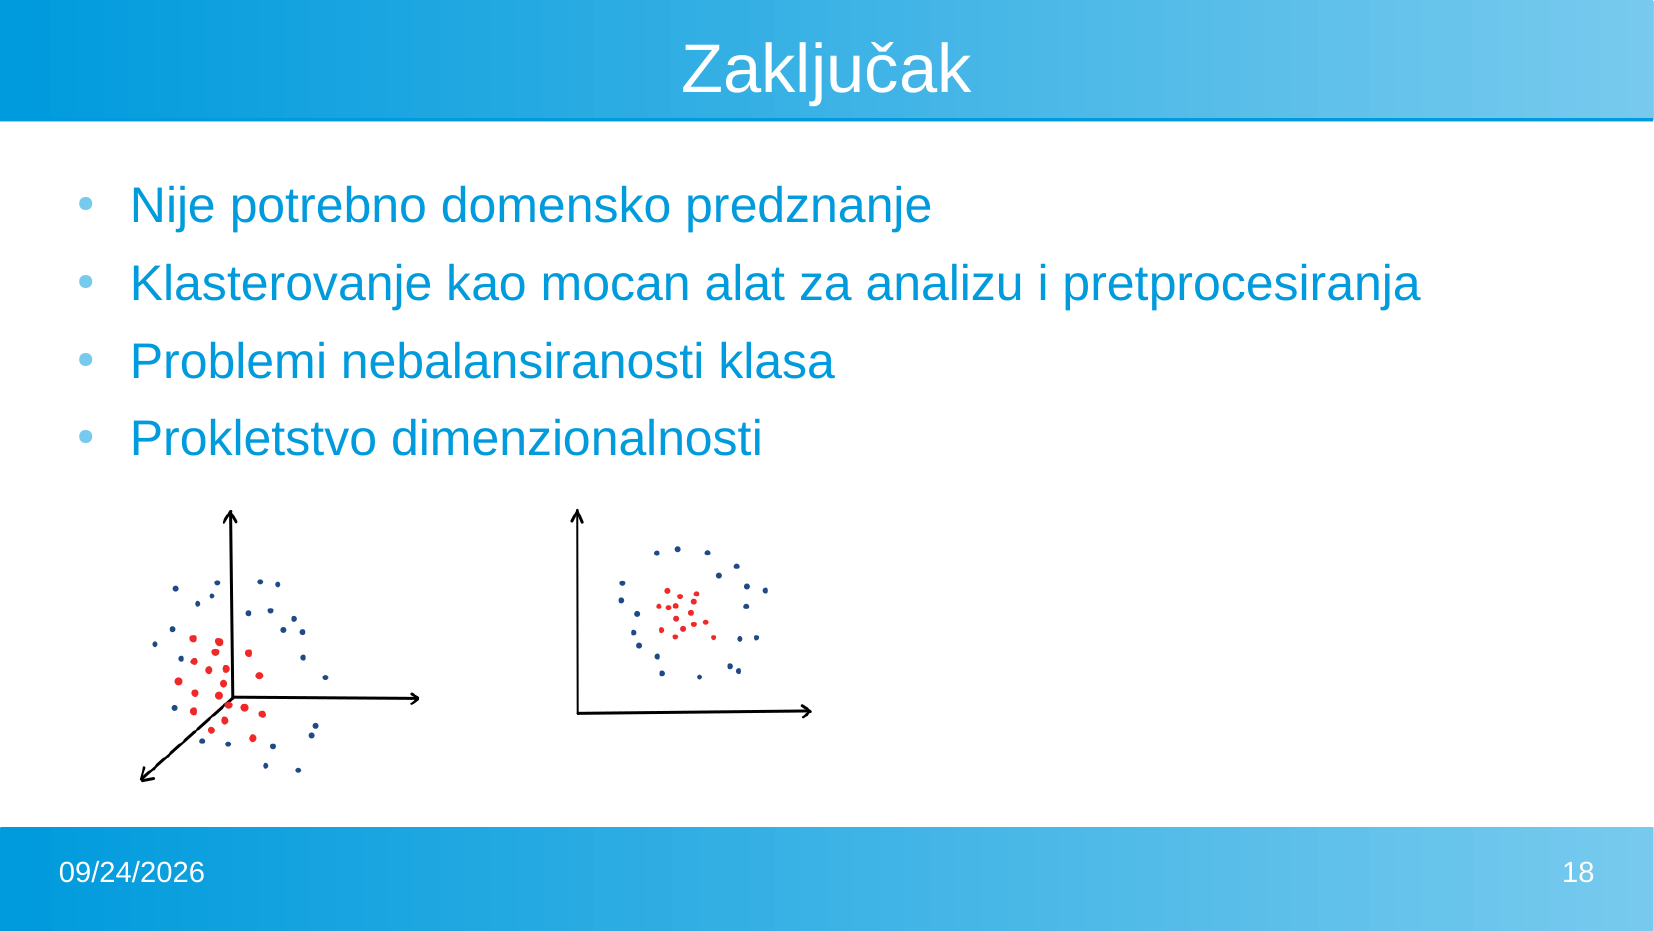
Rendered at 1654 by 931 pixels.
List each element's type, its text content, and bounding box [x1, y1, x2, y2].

list Nije potrebno domensko predznanje Klasterovanje kao mocan alat za analizu i pretprocesiranja Problemi nebalansiranosti klasa Prokletstvo dimenzionalnosti [59, 177, 1595, 768]
picture [88, 487, 863, 826]
title Zaključak [59, 29, 1595, 108]
